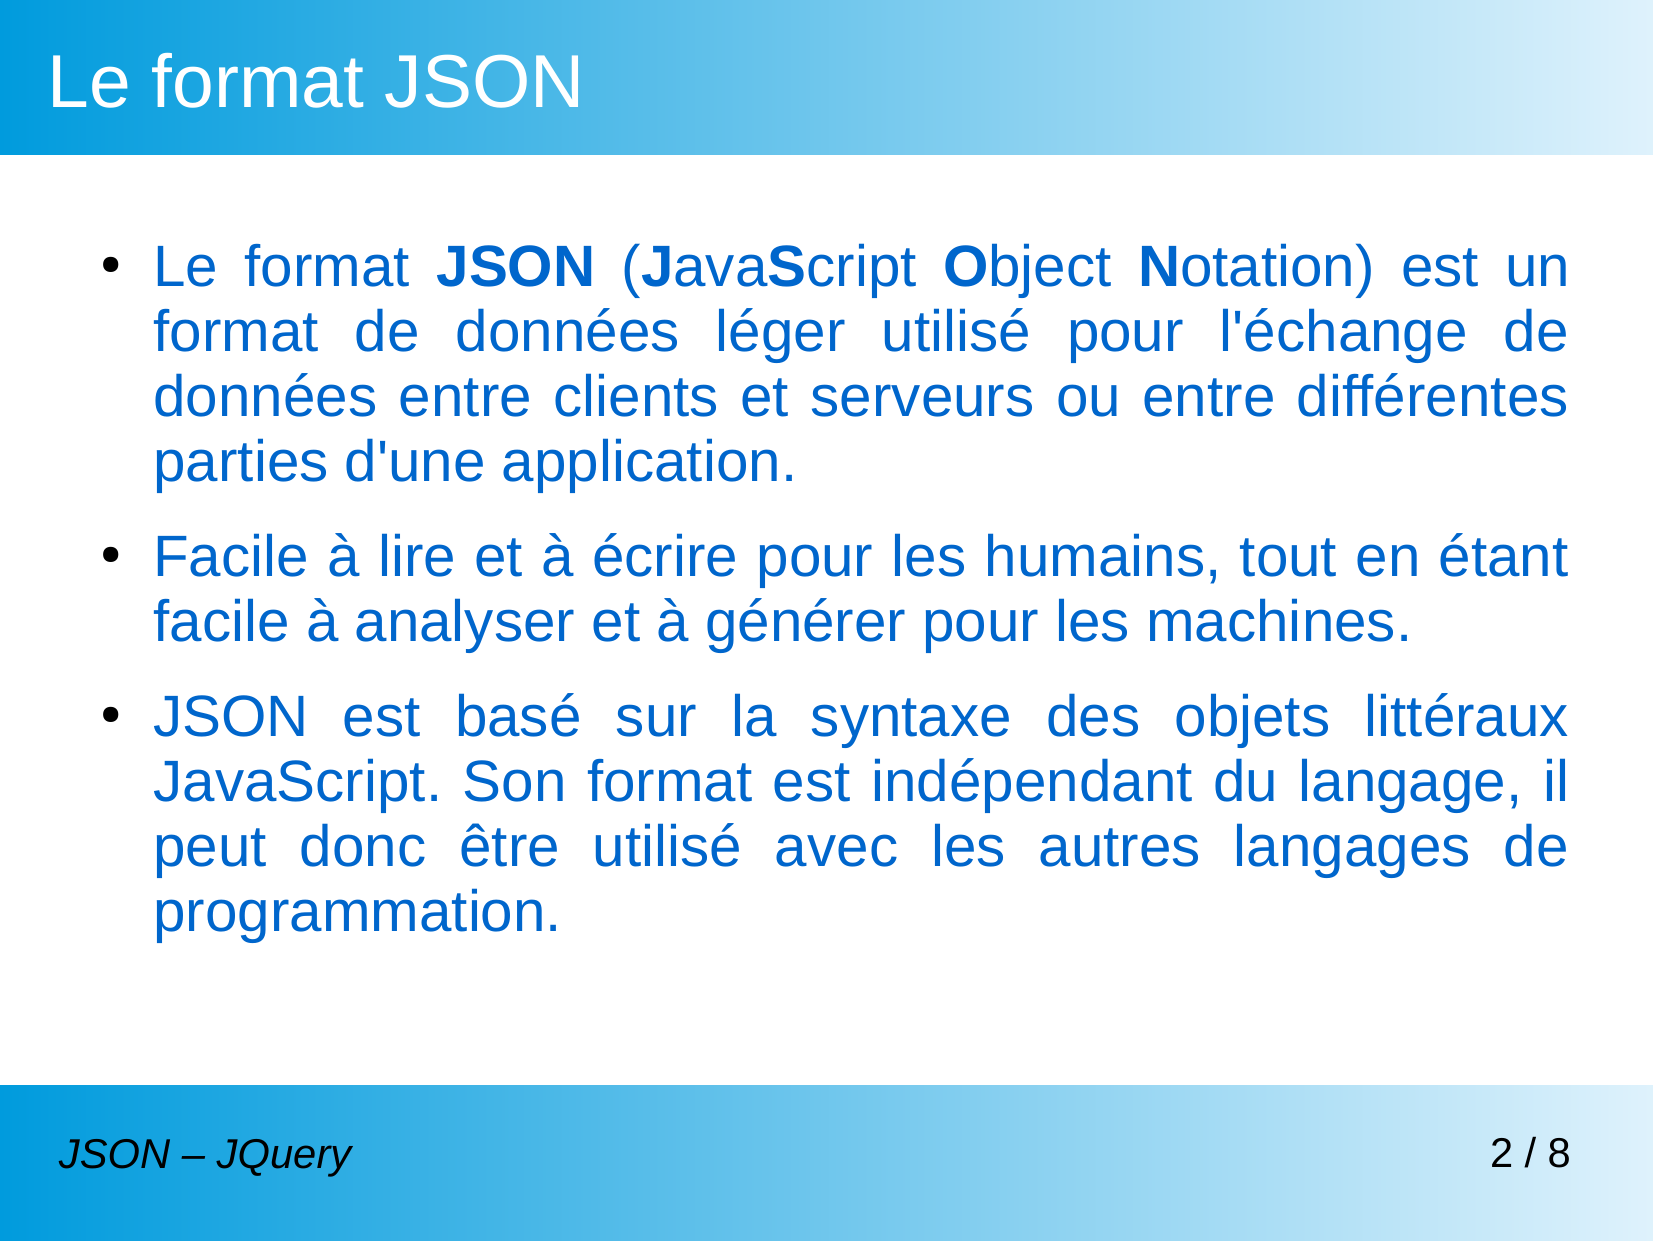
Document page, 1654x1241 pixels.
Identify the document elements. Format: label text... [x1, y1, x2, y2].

list Le format JSON (JavaScript Object Notation) est un format de données léger utilisé pour l'échange de données entre clients et serveurs ou entre différentes parties d'une application. Facile à lire et à écrire pour les humains, tout en étant facile à analyser et à générer pour les machines. JSON est basé sur la syntaxe des objets littéraux JavaScript. Son format est indépendant du langage, il peut donc être utilisé avec les autres langages de programmation. [82, 234, 1571, 954]
picture [137, 1086, 142, 1240]
title Le format JSON [47, 28, 1536, 134]
